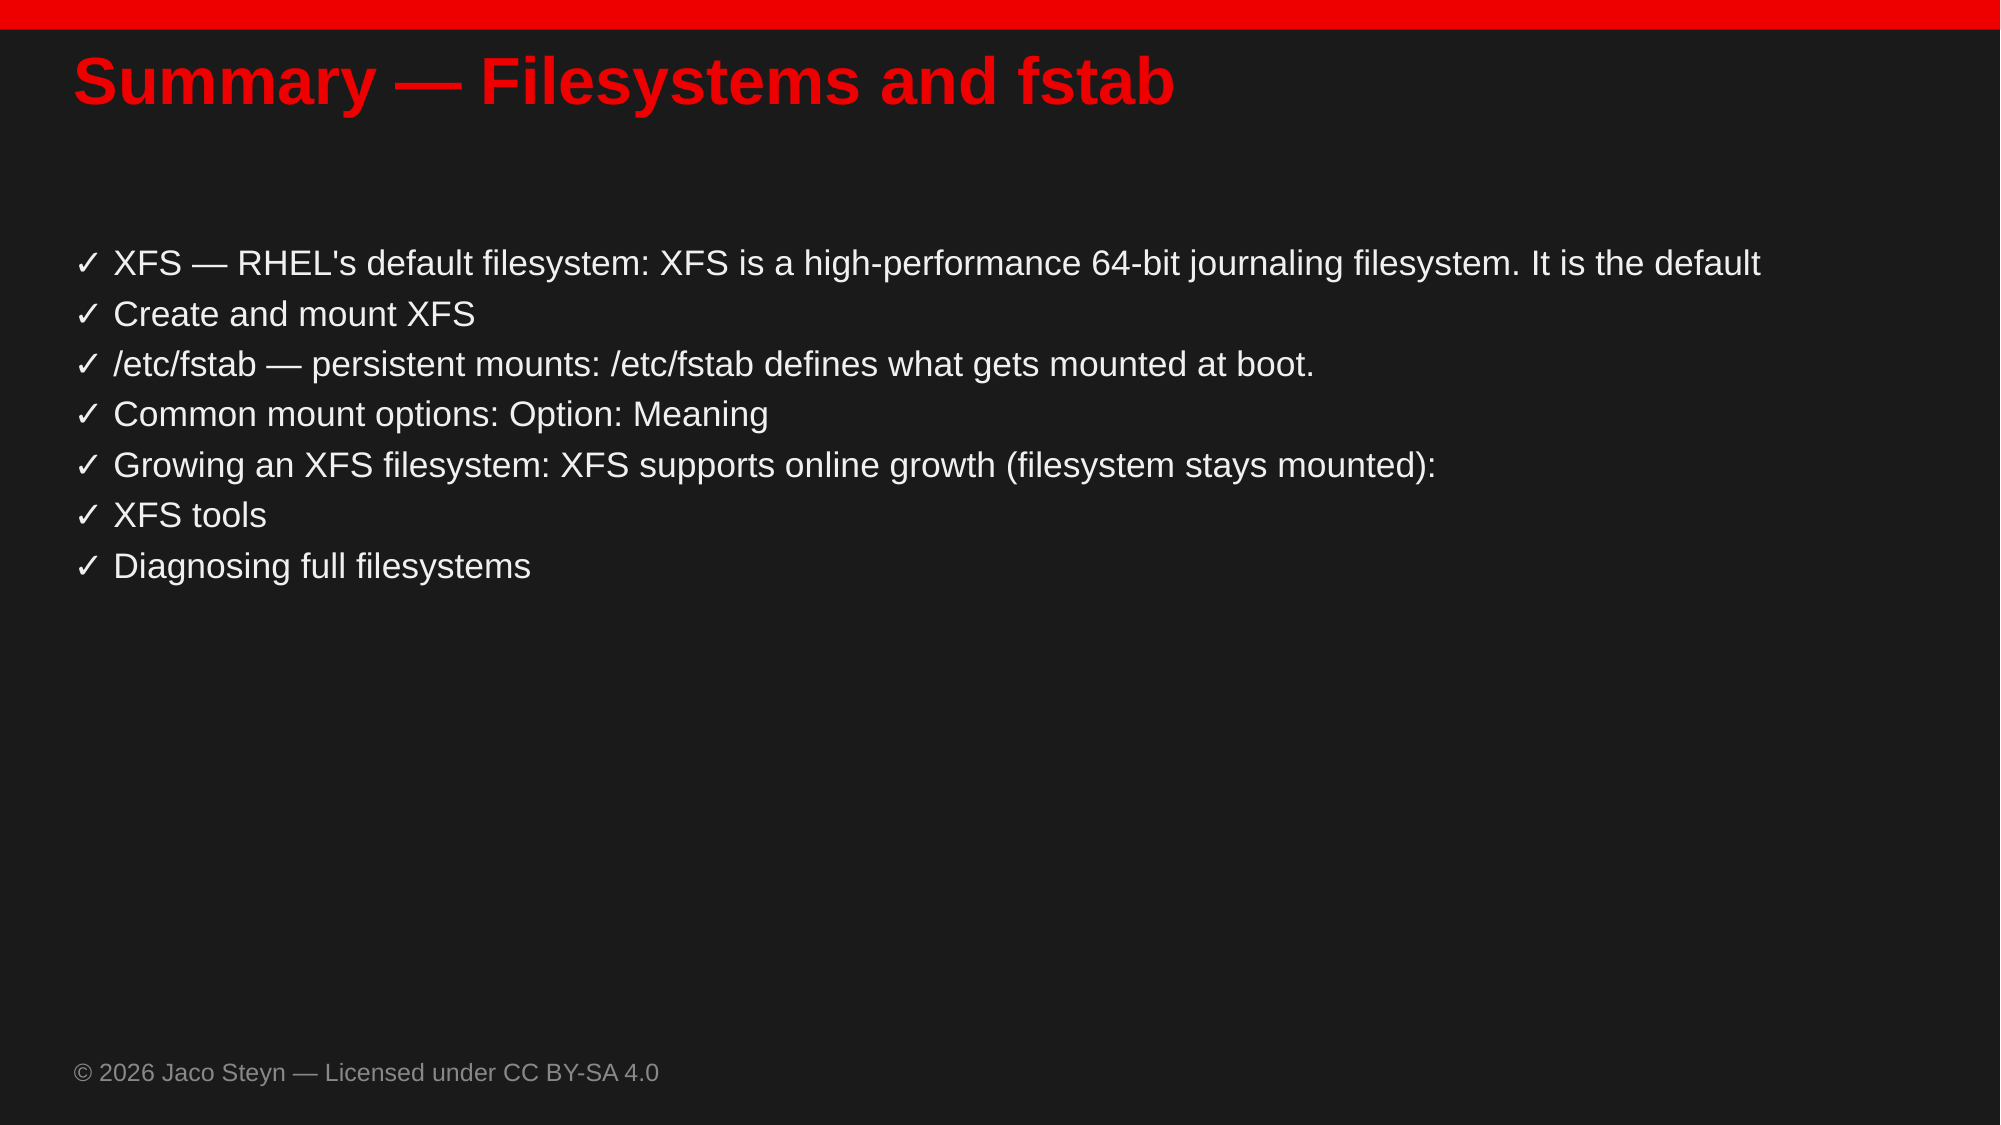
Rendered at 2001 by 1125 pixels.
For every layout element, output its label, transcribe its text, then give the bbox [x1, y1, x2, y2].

text_box [0, 0, 2001, 30]
text_box Summary — Filesystems and fstab [59, 36, 1942, 208]
text_box ✓ XFS — RHEL's default filesystem: XFS is a high-performance 64-bit journaling filesystem. It is the default ✓ Create and mount XFS ✓ /etc/fstab — persistent mounts: /etc/fstab defines what gets mounted at boot. ✓ Common mount options: Option: Meaning ✓ Growing an XFS filesystem: XFS supports online growth (filesystem stays mounted): ✓ XFS tools ✓ Diagnosing full filesystems [59, 236, 1942, 1037]
text_box © 2026 Jaco Steyn — Licensed under CC BY-SA 4.0 [59, 1051, 1942, 1093]
